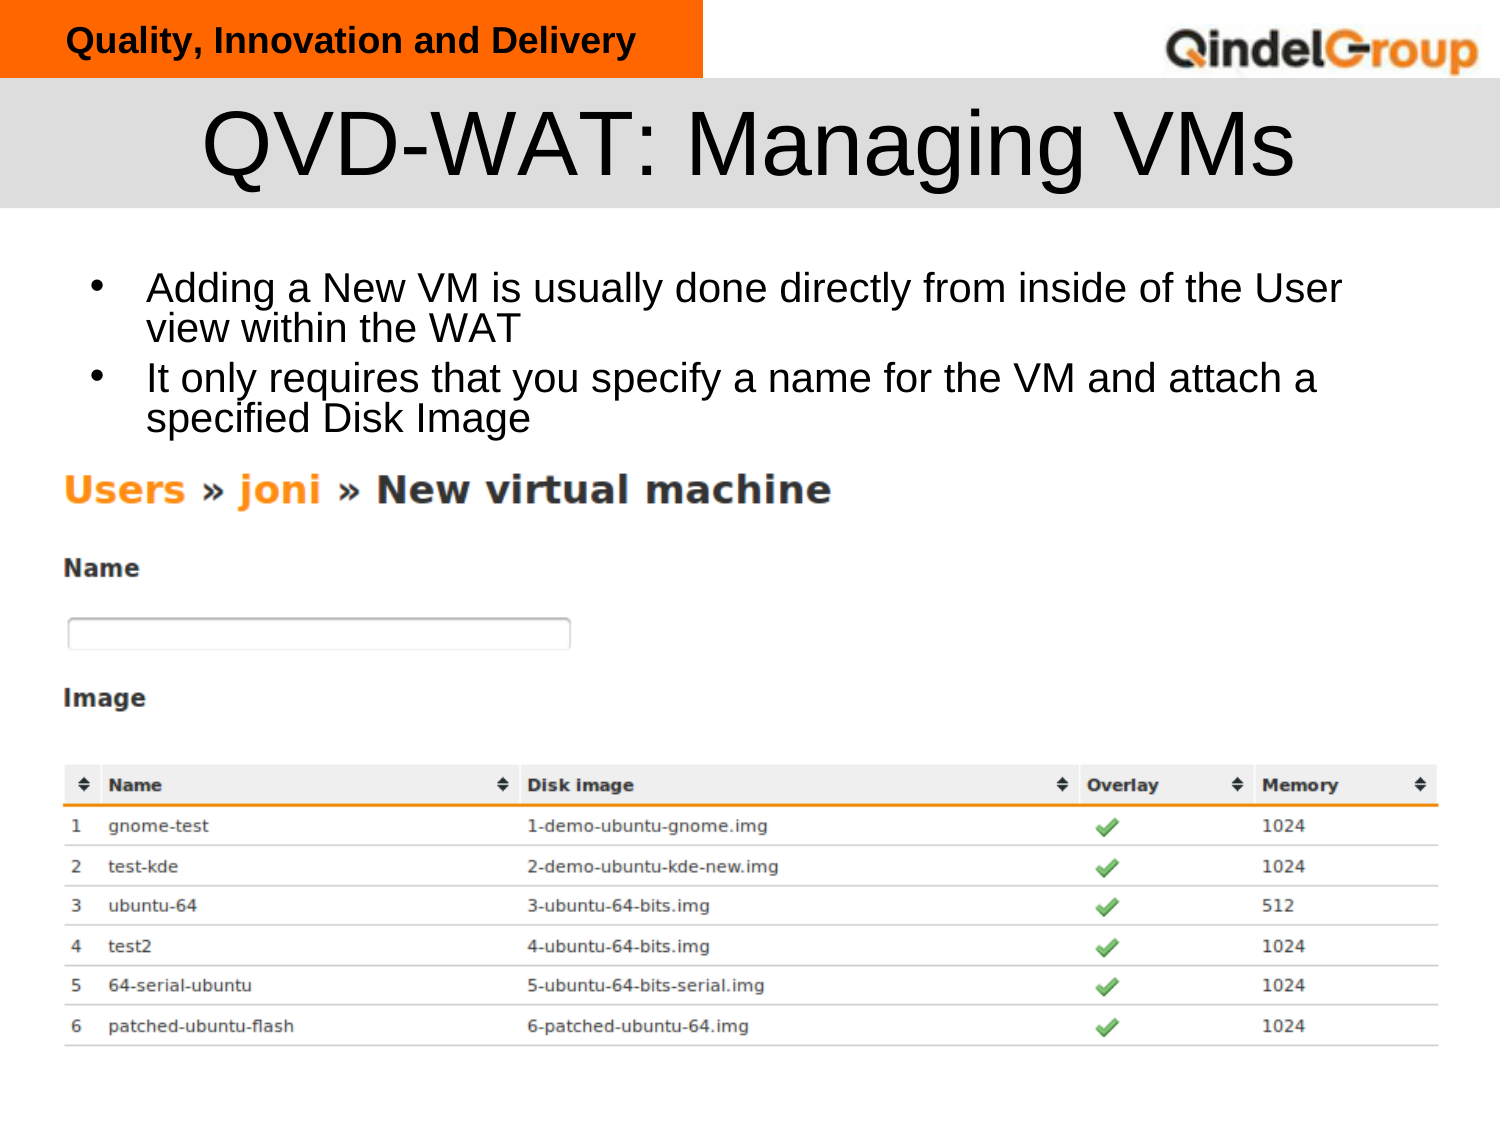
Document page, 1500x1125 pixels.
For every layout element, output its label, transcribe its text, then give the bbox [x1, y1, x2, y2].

list Adding a New VM is usually done directly from inside of the User view within the WAT It only requires that you specify a name for the VM and attach a specified Disk Image [75, 262, 1426, 463]
picture [1163, 23, 1481, 78]
title QVD-WAT: Managing VMs [75, 45, 1426, 233]
picture [57, 463, 1459, 1073]
